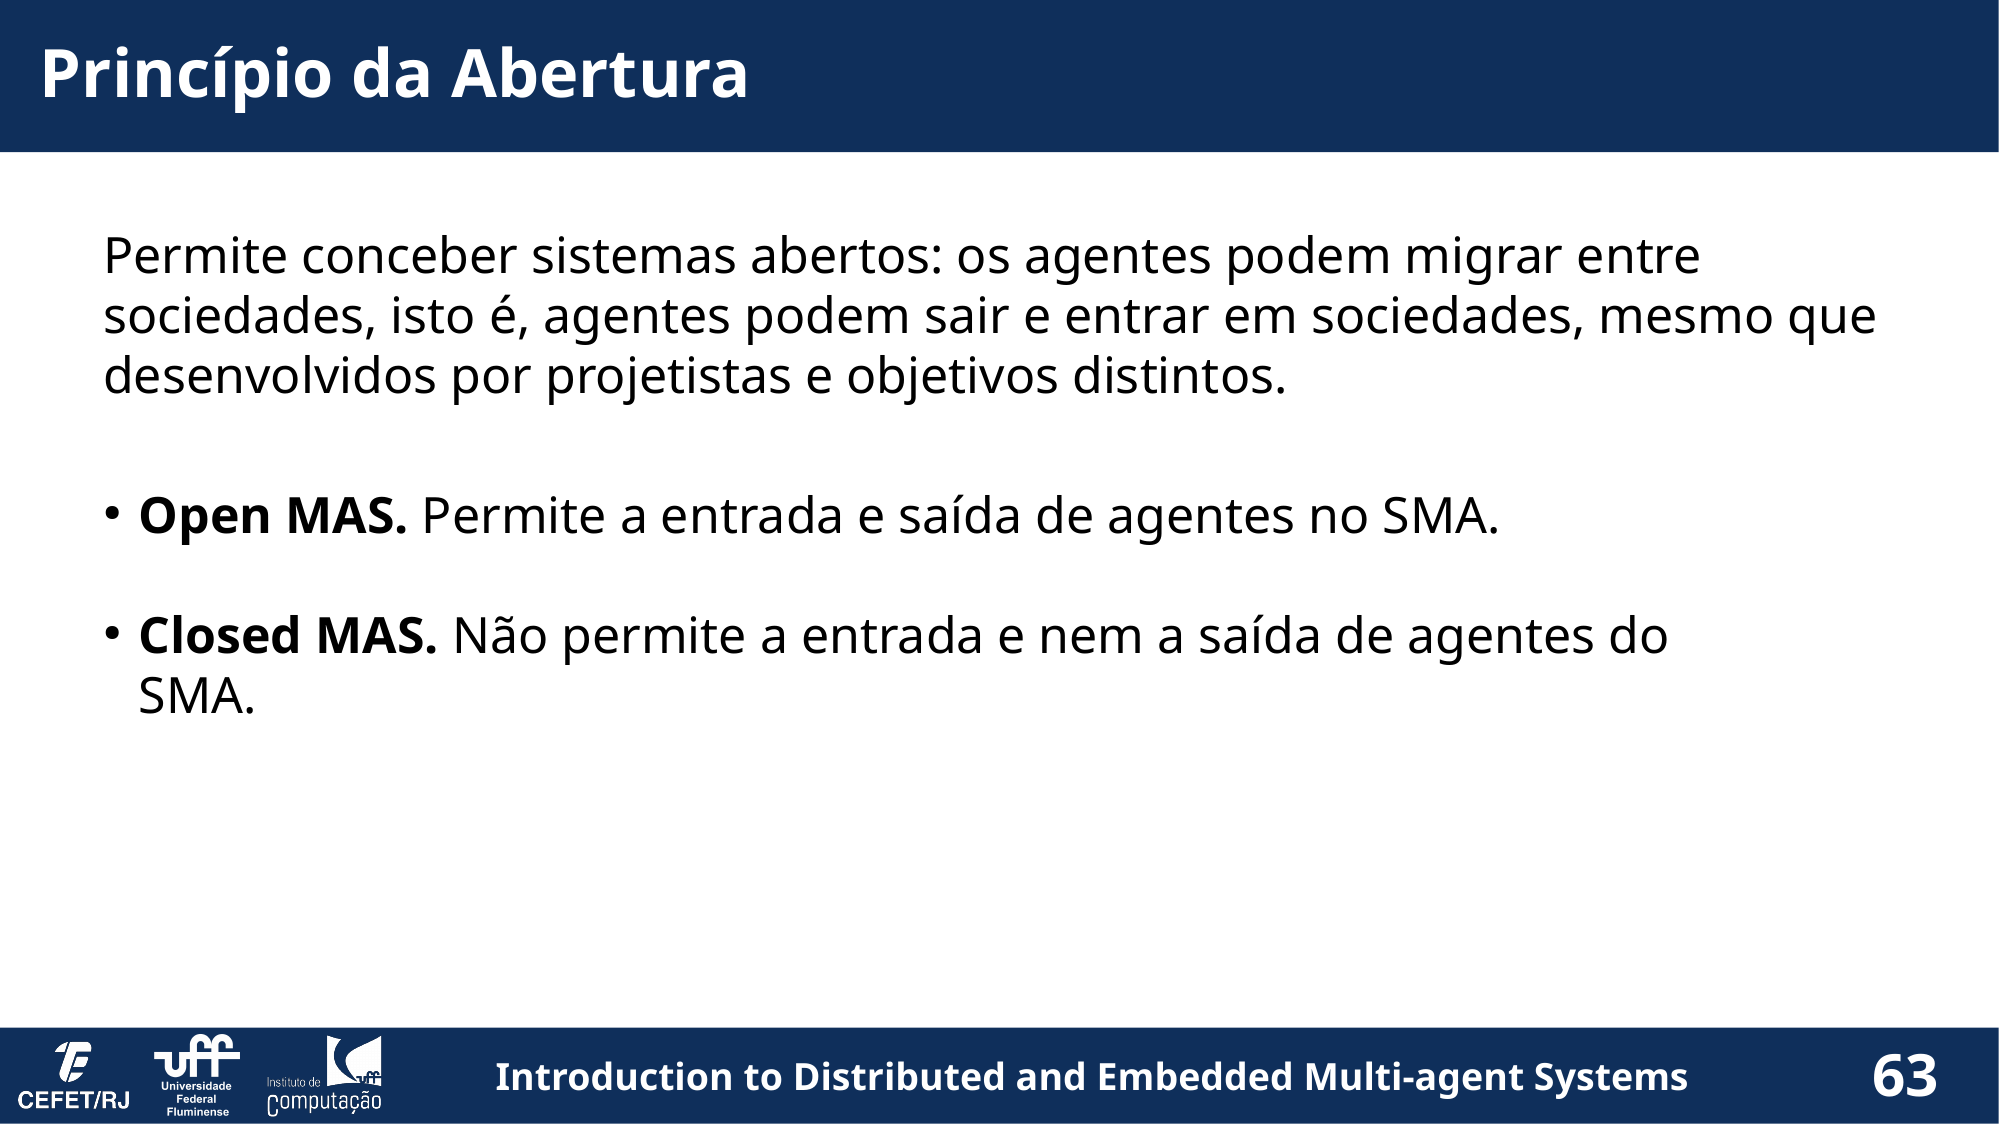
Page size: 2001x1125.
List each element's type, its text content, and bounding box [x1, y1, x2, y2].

text_box Open MAS. Permite a entrada e saída de agentes no SMA. Closed MAS. Não permite a entrada e nem a saída de agentes do SMA. [88, 476, 1772, 732]
picture [18, 1021, 129, 1125]
text_box Princípio da Abertura [25, 23, 1999, 119]
picture [153, 1033, 241, 1121]
text_box Permite conceber sistemas abertos: os agentes podem migrar entre sociedades, isto é, agentes podem sair e entrar em sociedades, mesmo que desenvolvidos por projetistas e objetivos distintos. [88, 216, 1947, 412]
picture [265, 1033, 383, 1117]
